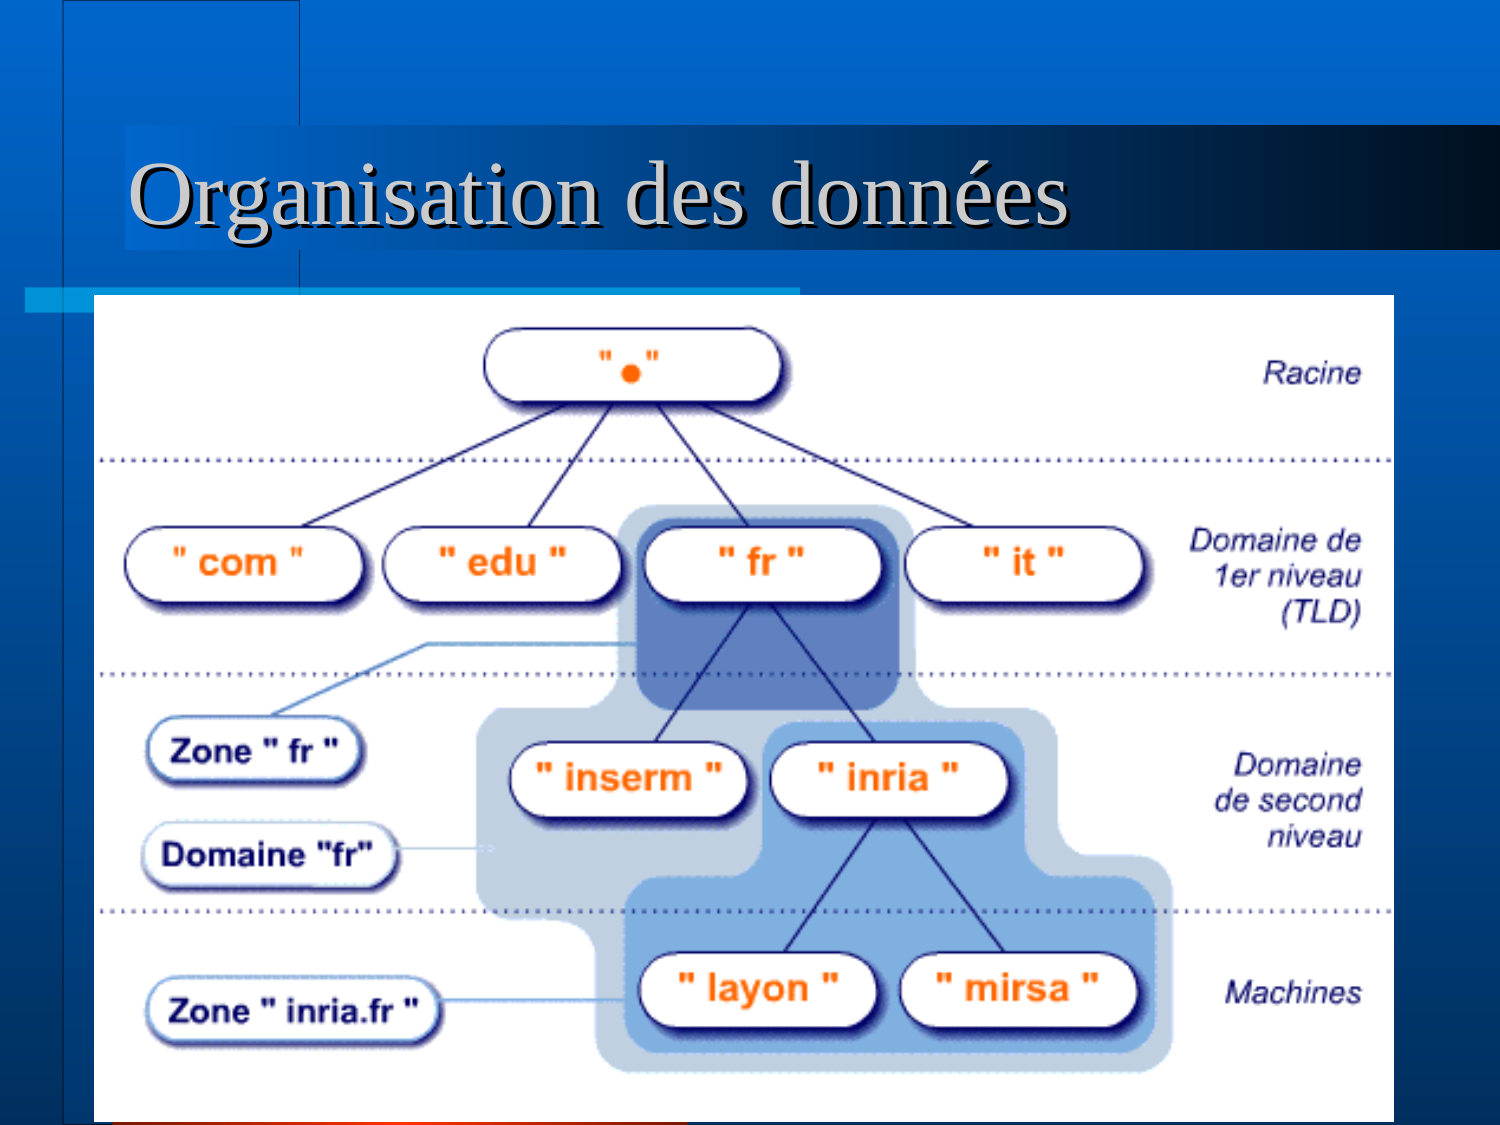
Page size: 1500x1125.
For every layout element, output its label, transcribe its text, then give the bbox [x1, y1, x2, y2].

picture [94, 295, 1394, 1122]
title Organisation des données [112, 76, 1388, 295]
